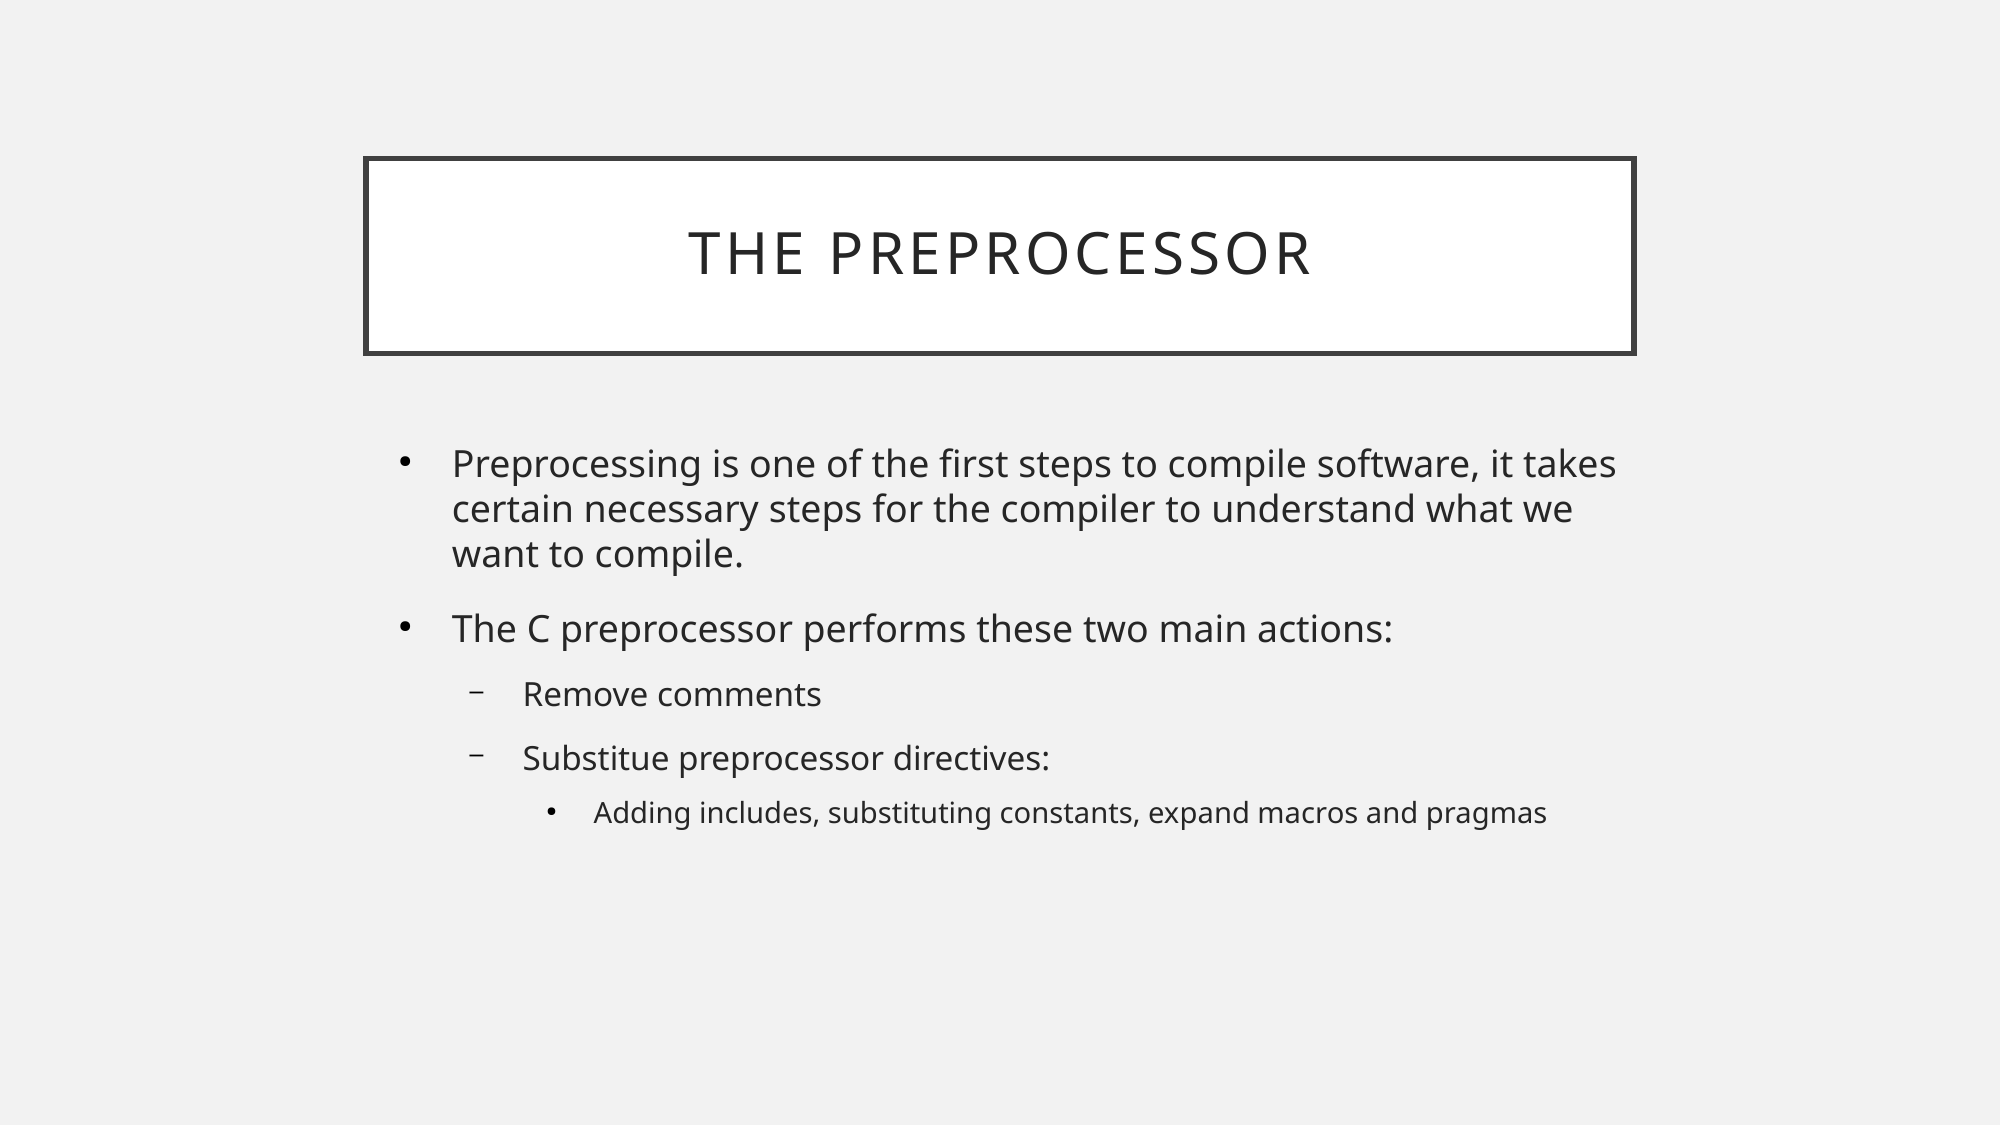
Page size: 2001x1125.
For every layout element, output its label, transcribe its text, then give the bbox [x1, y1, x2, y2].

list Preprocessing is one of the first steps to compile software, it takes certain necessary steps for the compiler to understand what we want to compile. The C preprocessor performs these two main actions: Remove comments Substitue preprocessor directives: Adding includes, substituting constants, expand macros and pragmas [366, 432, 1634, 942]
title The preprocessor [366, 158, 1634, 354]
